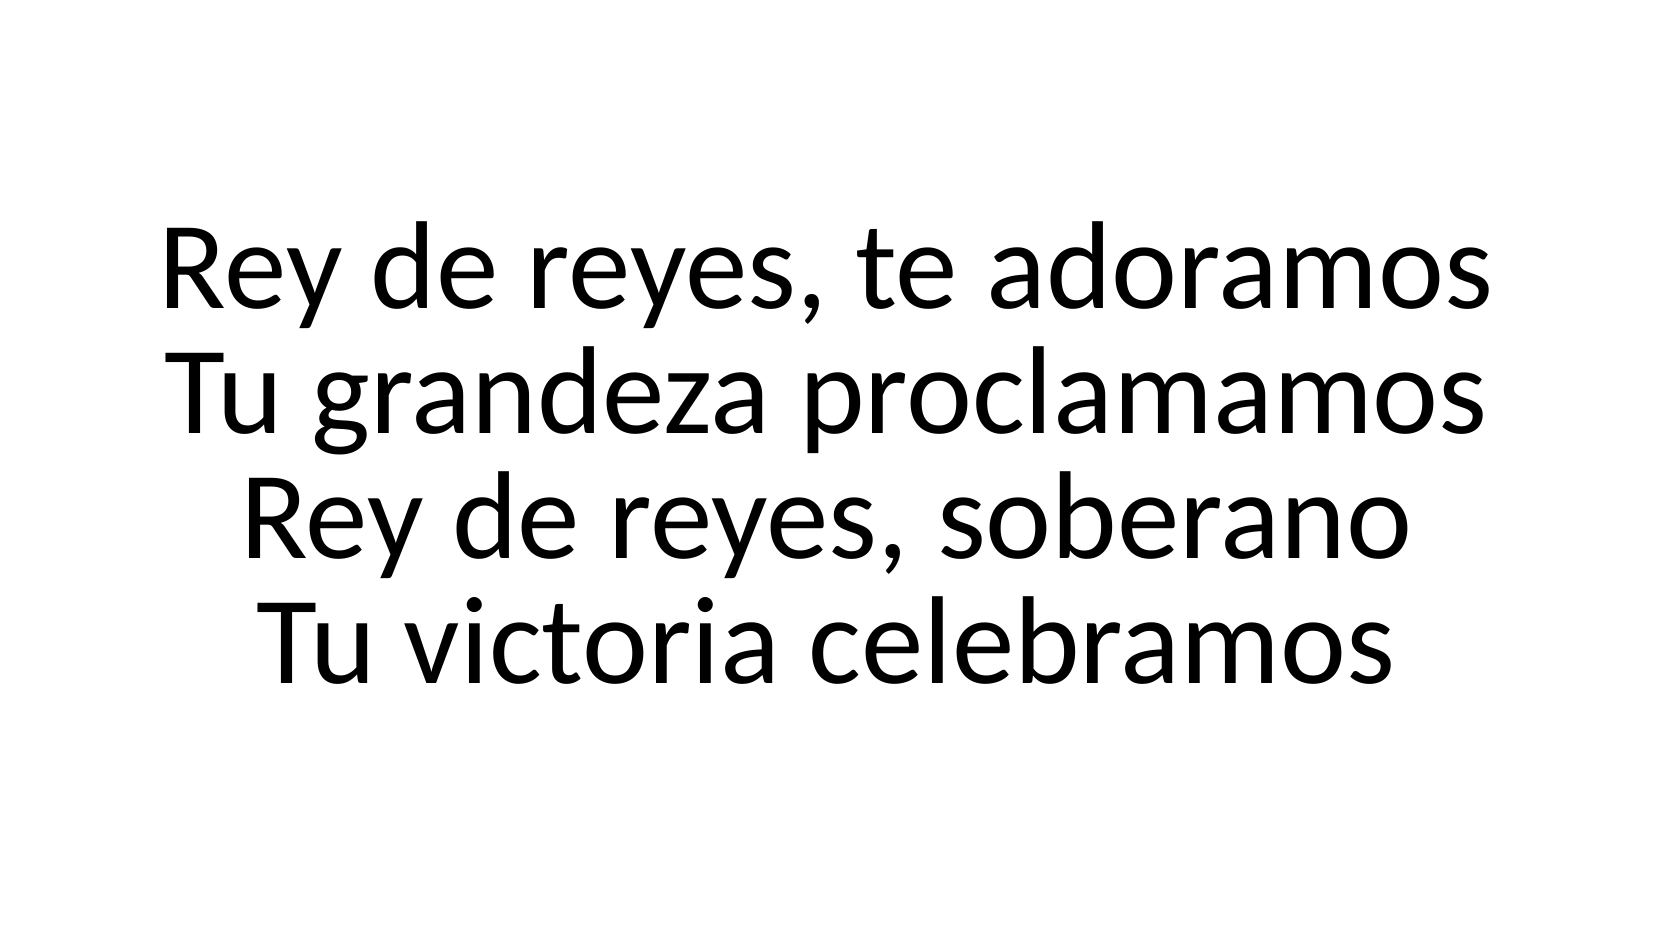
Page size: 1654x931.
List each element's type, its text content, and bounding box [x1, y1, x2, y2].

title Rey de reyes, te adoramos Tu grandeza proclamamos Rey de reyes, soberano Tu victoria celebramos [0, 0, 1654, 931]
